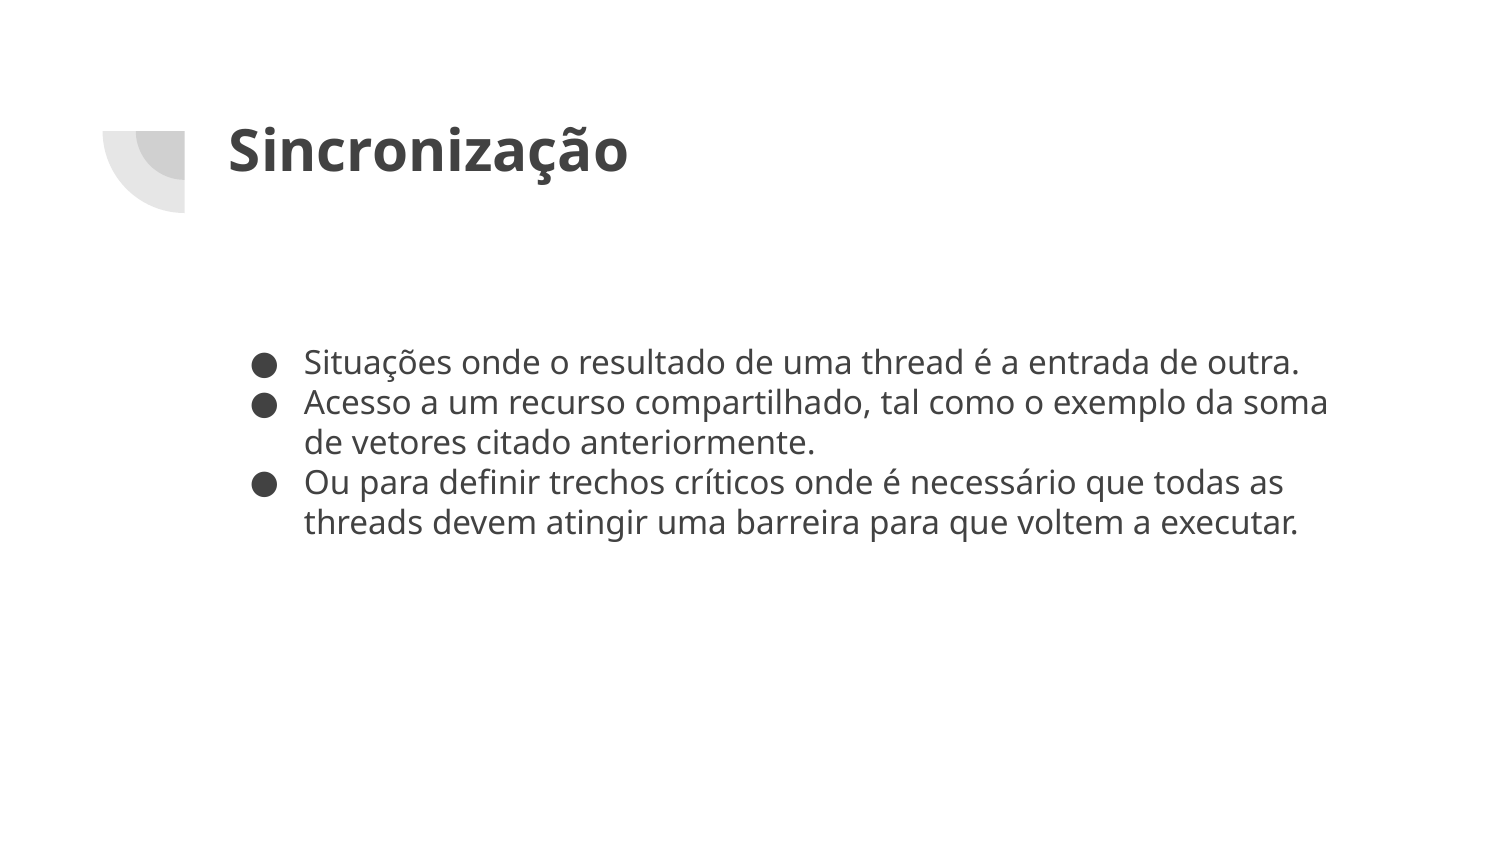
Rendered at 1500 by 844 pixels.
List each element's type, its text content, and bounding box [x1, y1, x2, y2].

title Sincronização [213, 98, 1368, 263]
list Situações onde o resultado de uma thread é a entrada de outra. Acesso a um recurso compartilhado, tal como o exemplo da soma de vetores citado anteriormente. Ou para definir trechos críticos onde é necessário que todas as threads devem atingir uma barreira para que voltem a executar. [213, 326, 1368, 744]
